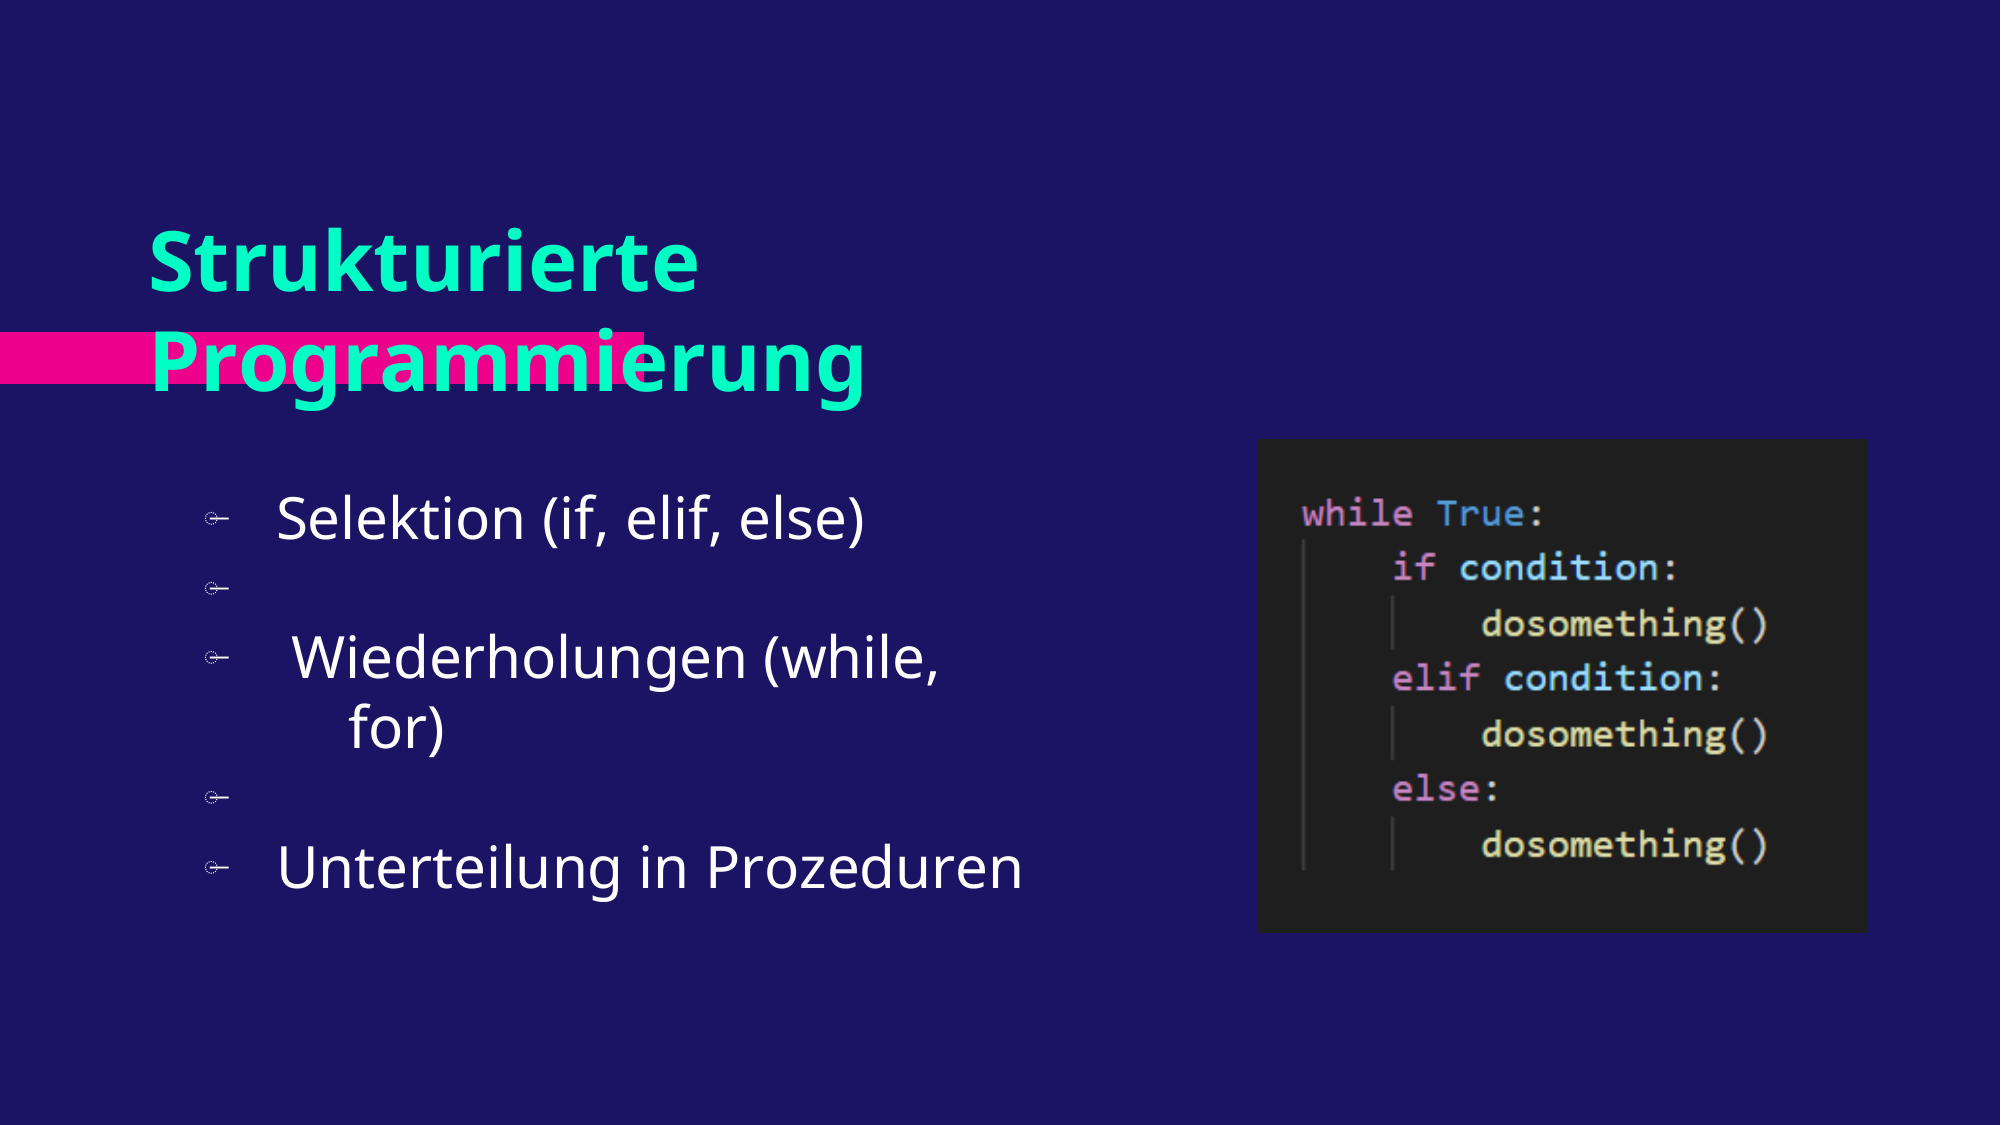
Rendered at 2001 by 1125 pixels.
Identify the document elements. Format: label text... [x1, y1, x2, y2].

title Strukturierte Programmierung [133, 192, 1247, 340]
picture [1258, 439, 1867, 933]
list Selektion (if, elif, else) Wiederholungen (while, for) Unterteilung in Prozeduren [133, 466, 1068, 933]
